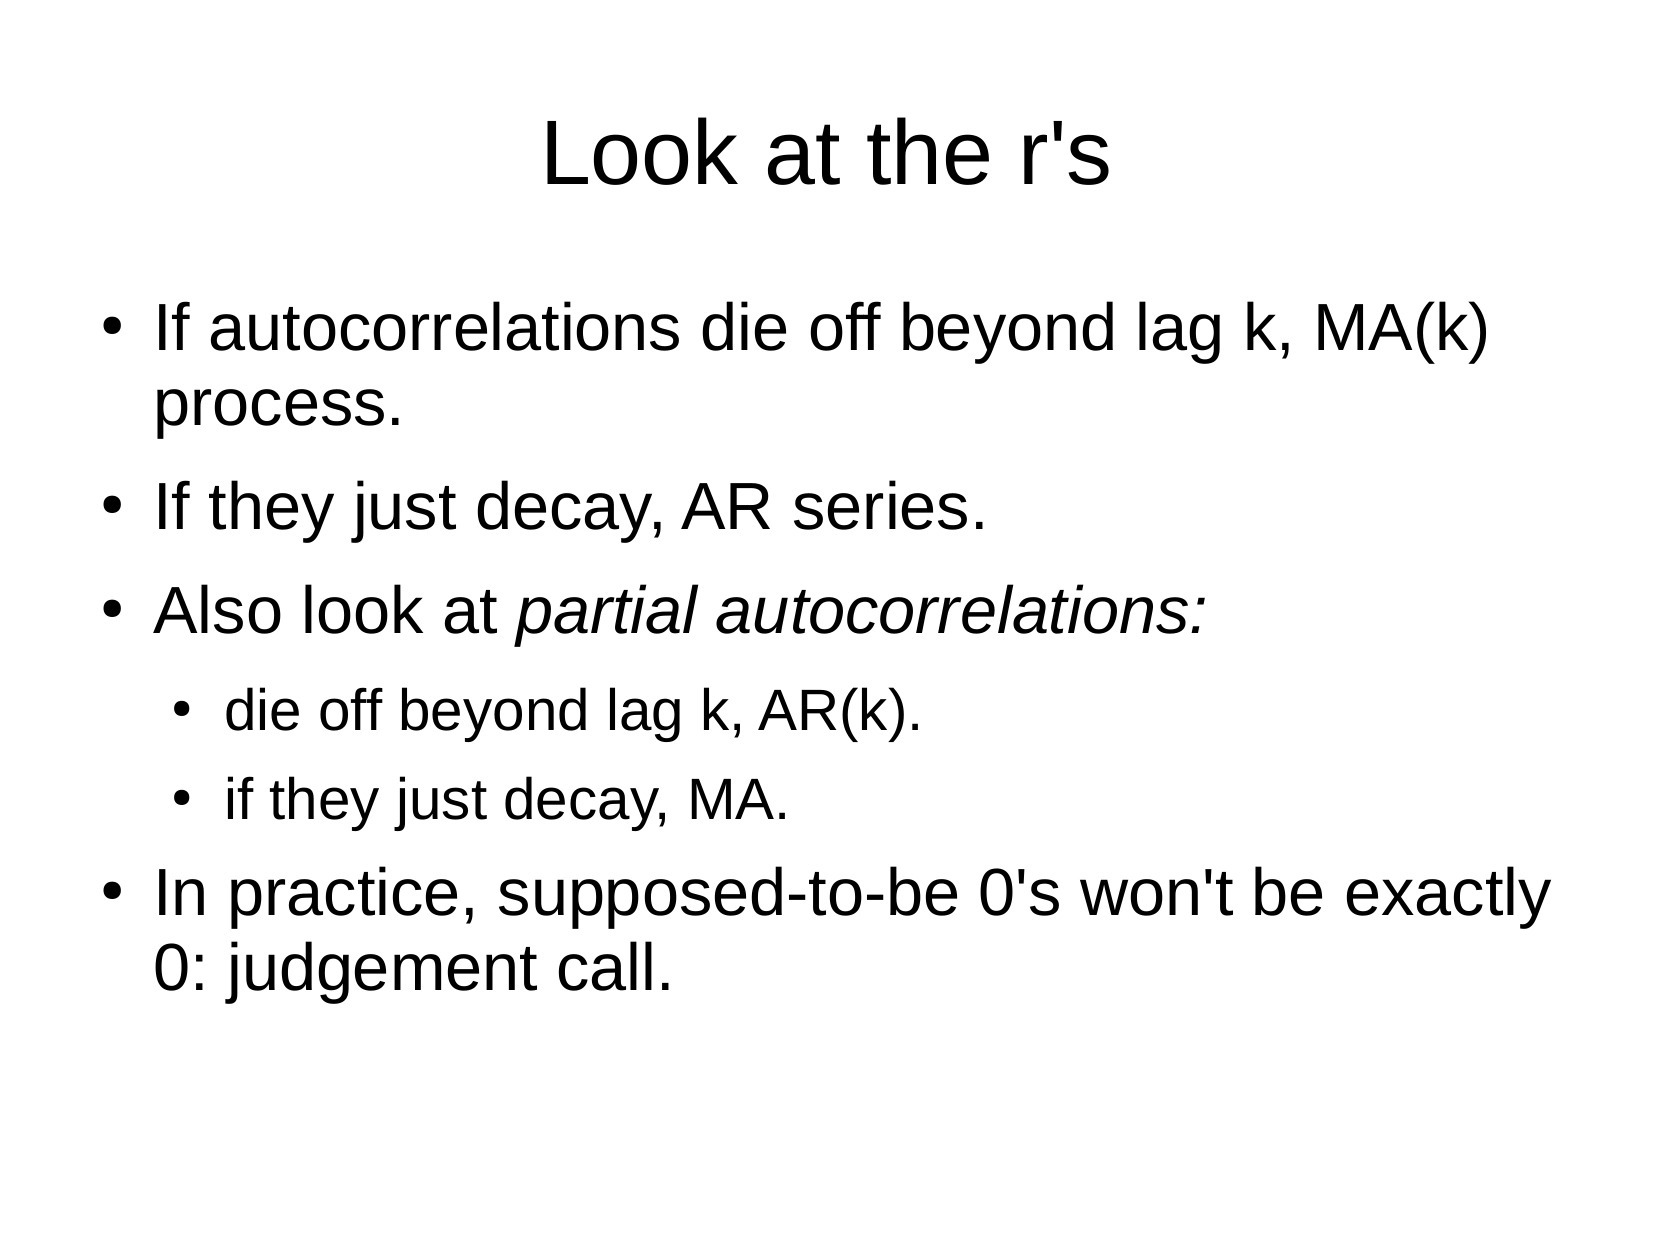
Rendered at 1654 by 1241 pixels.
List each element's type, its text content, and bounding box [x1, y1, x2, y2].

title Look at the r's [82, 56, 1571, 250]
list If autocorrelations die off beyond lag k, MA(k) process. If they just decay, AR series. Also look at partial autocorrelations: die off beyond lag k, AR(k). if they just decay, MA. In practice, supposed-to-be 0's won't be exactly 0: judgement call. [82, 290, 1571, 1109]
